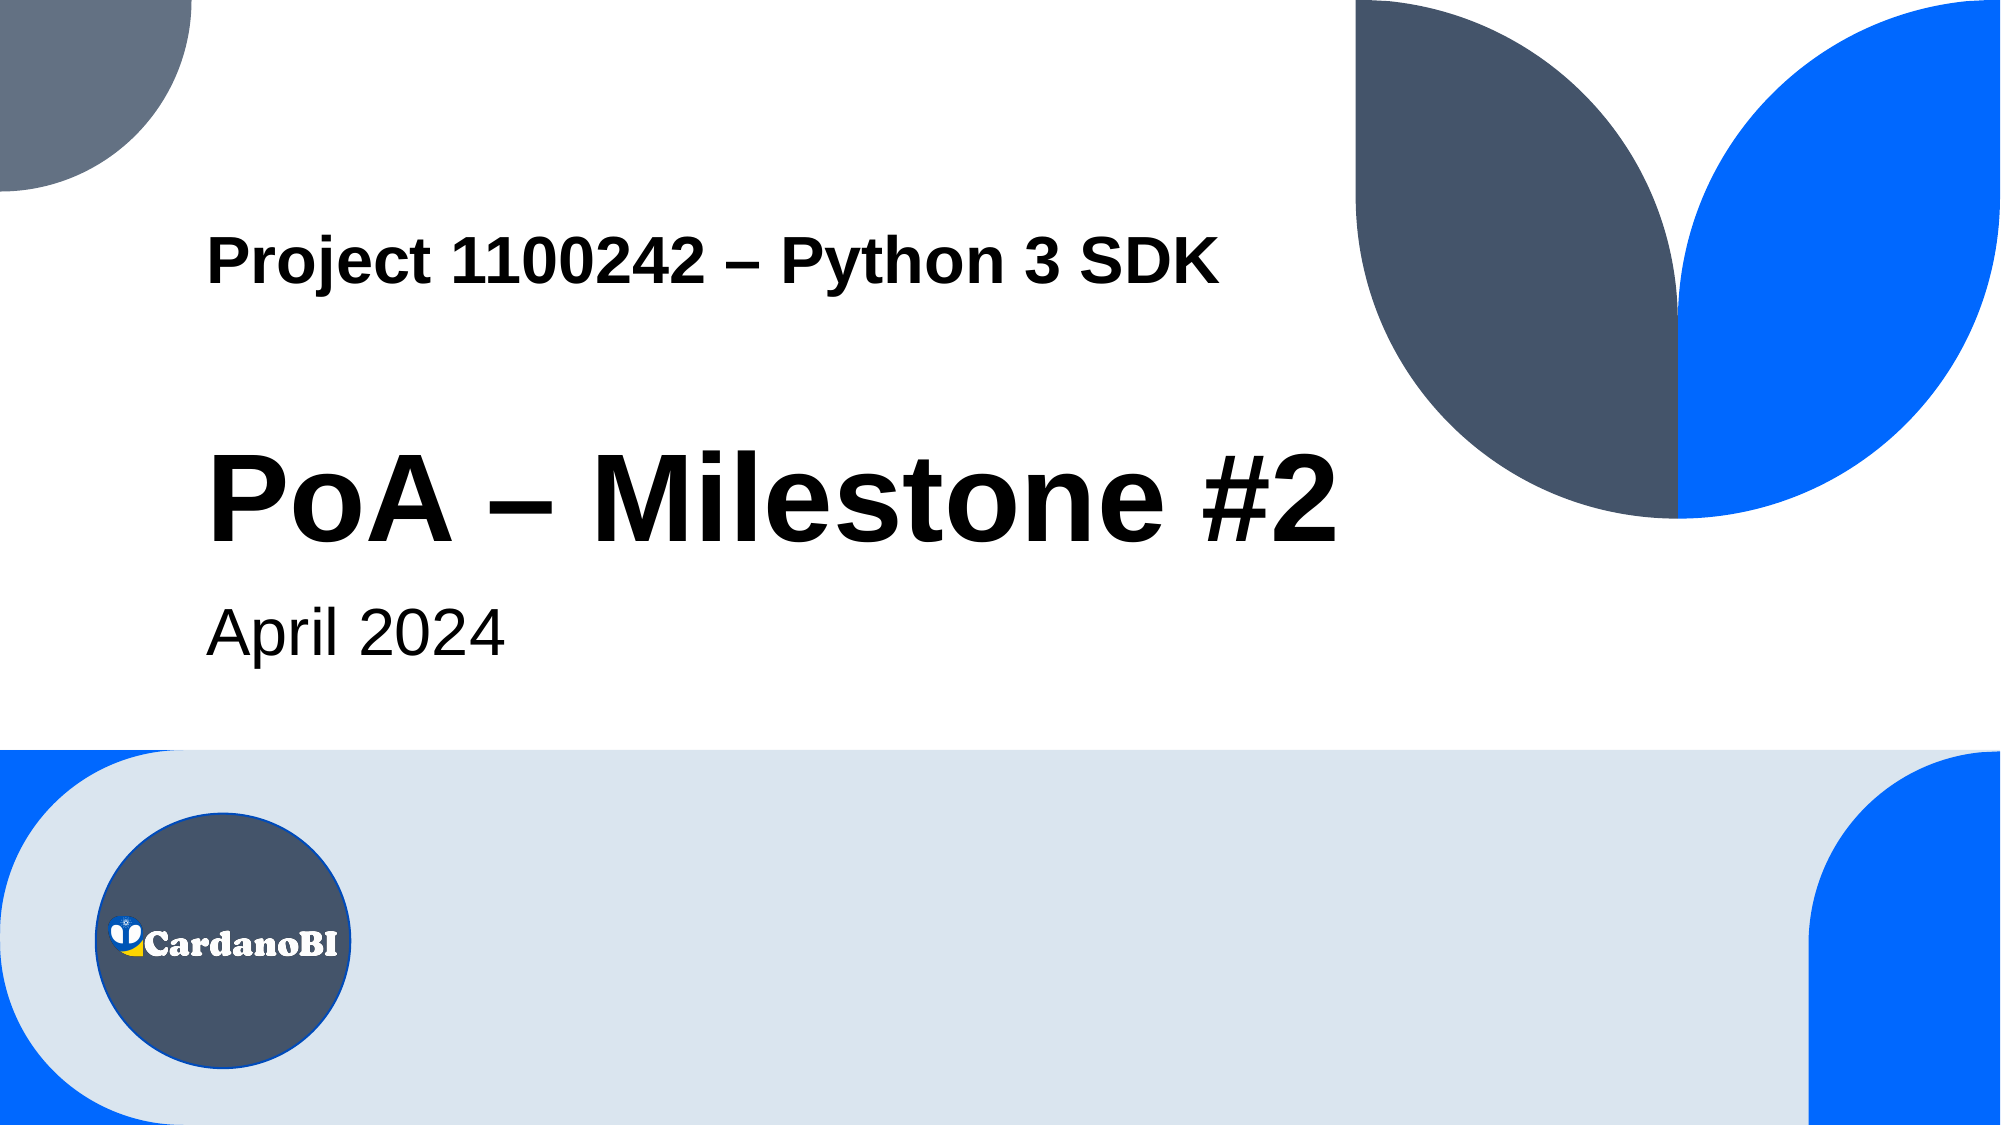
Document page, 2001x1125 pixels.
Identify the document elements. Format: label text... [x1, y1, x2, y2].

title Project 1100242 – Python 3 SDK PoA – Milestone #2 [191, 184, 1427, 576]
picture [108, 916, 338, 965]
subtitle April 2024 [191, 590, 1750, 724]
